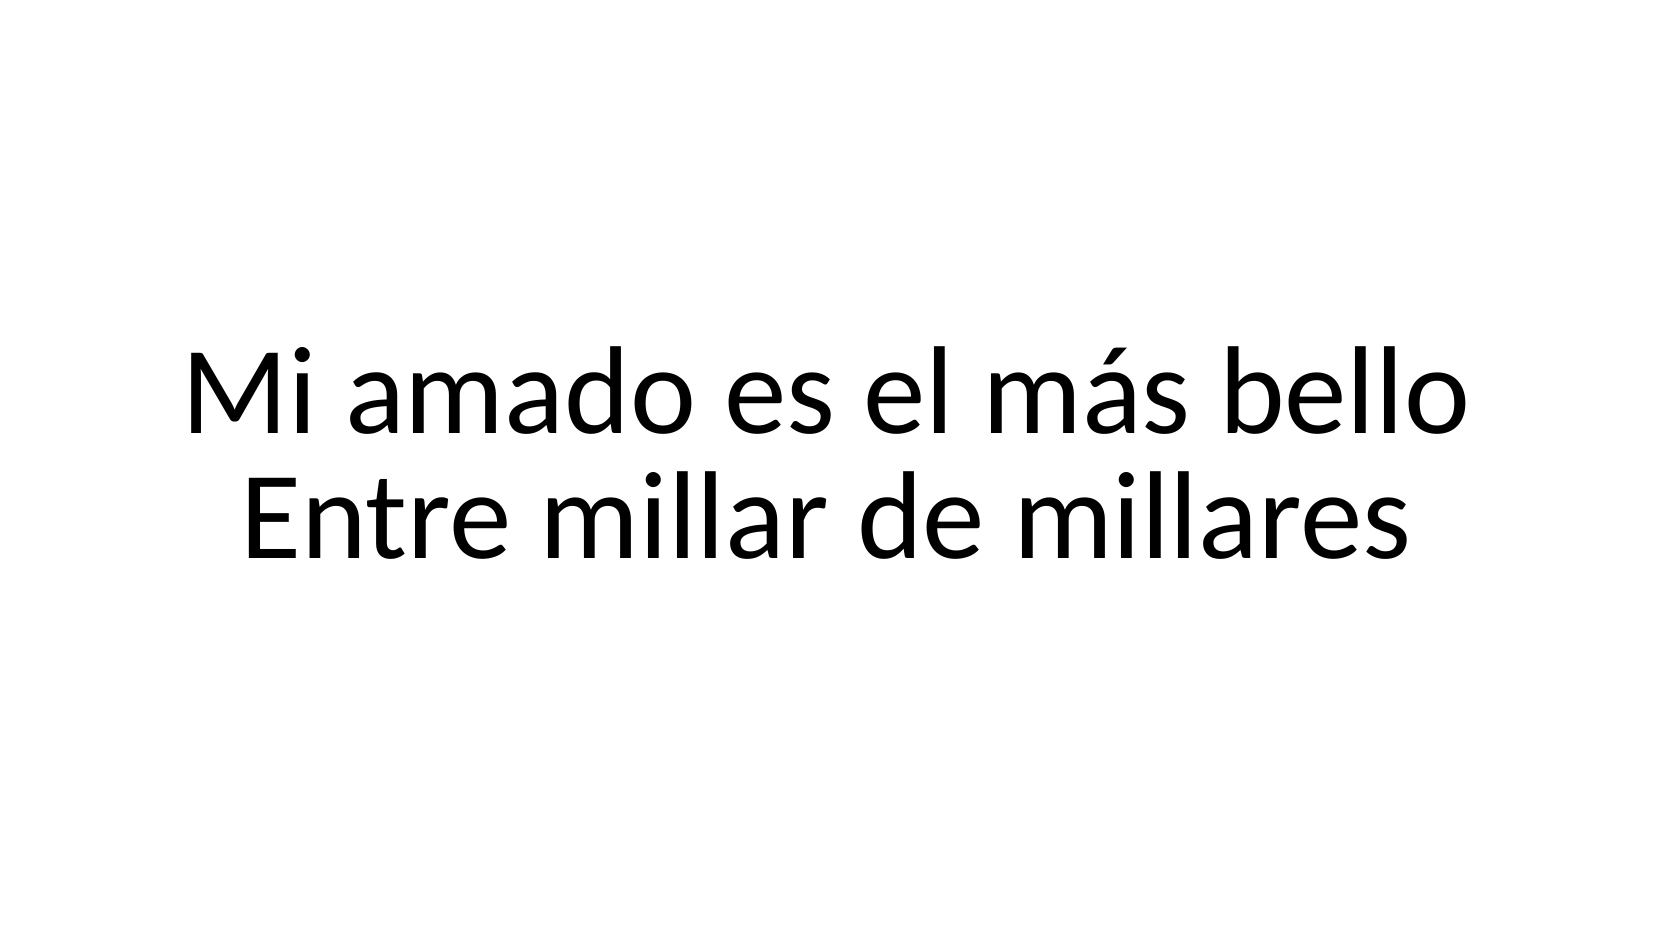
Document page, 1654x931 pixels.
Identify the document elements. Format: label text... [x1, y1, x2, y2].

title Mi amado es el más bello Entre millar de millares [0, 0, 1654, 929]
